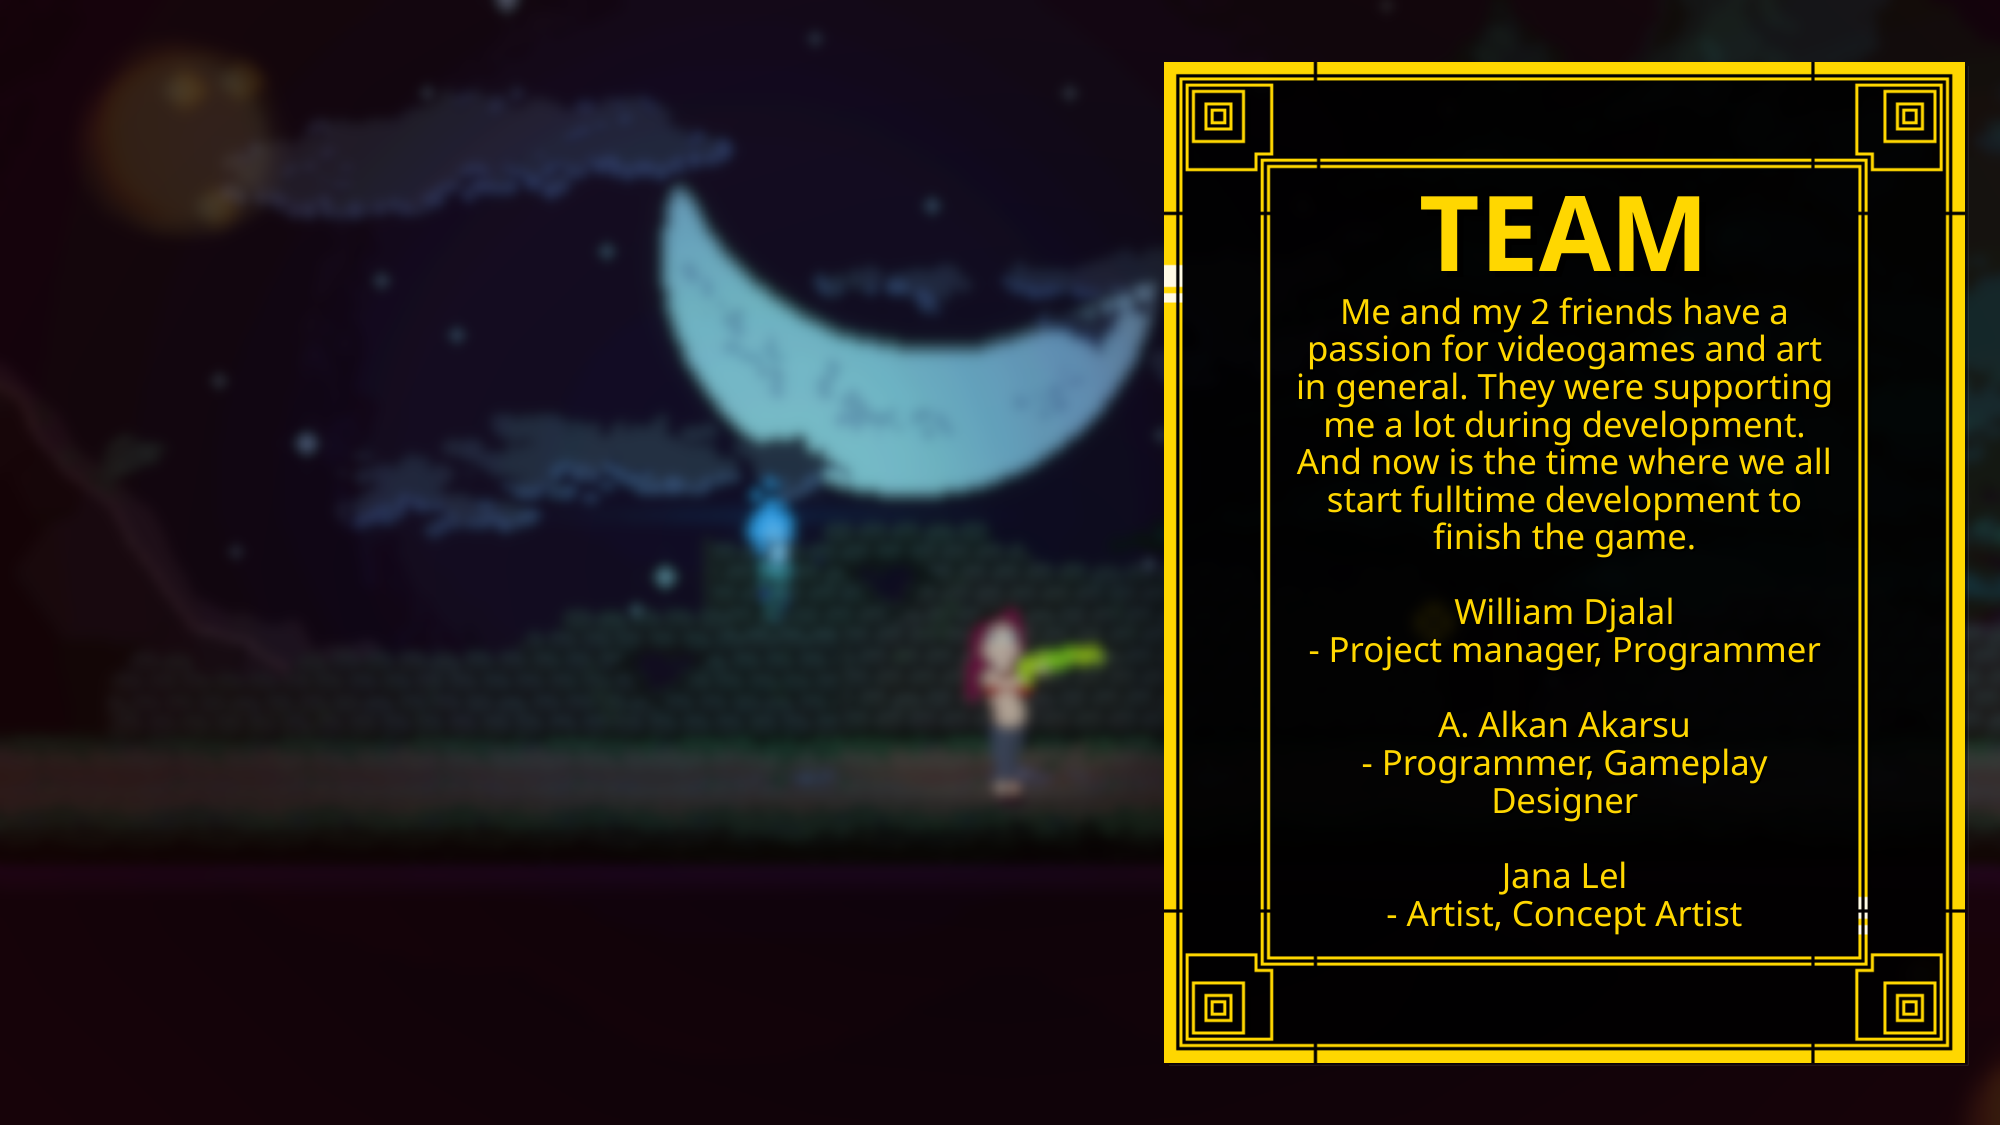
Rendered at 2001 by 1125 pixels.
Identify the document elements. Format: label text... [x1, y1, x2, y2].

title TEAM Me and my 2 friends have a passion for videogames and art in general. They were supporting me a lot during development. And now is the time where we all start fulltime development to finish the game. William Djalal - Project manager, Programmer A. Alkan Akarsu - Programmer, Gameplay Designer Jana Lel - Artist, Concept Artist [1274, 173, 1856, 952]
picture [0, 0, 2000, 1125]
